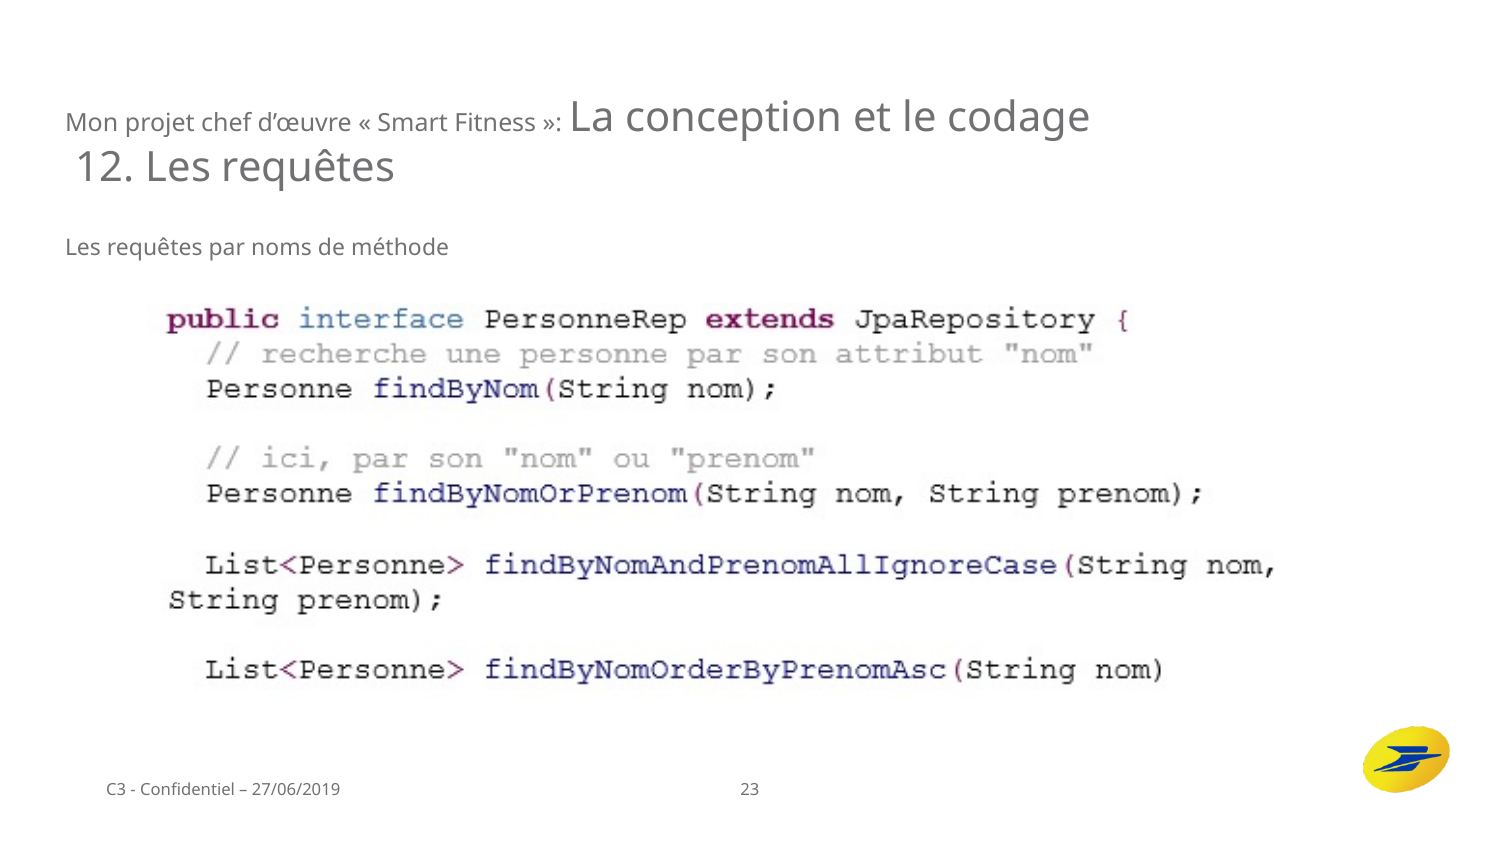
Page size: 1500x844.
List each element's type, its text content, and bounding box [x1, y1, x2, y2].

picture [1346, 702, 1465, 821]
list Les requêtes par noms de méthode [64, 232, 1436, 718]
title Mon projet chef d’œuvre « Smart Fitness »: La conception et le codage 12. Les requêtes [64, 89, 1436, 169]
picture [147, 303, 1300, 698]
